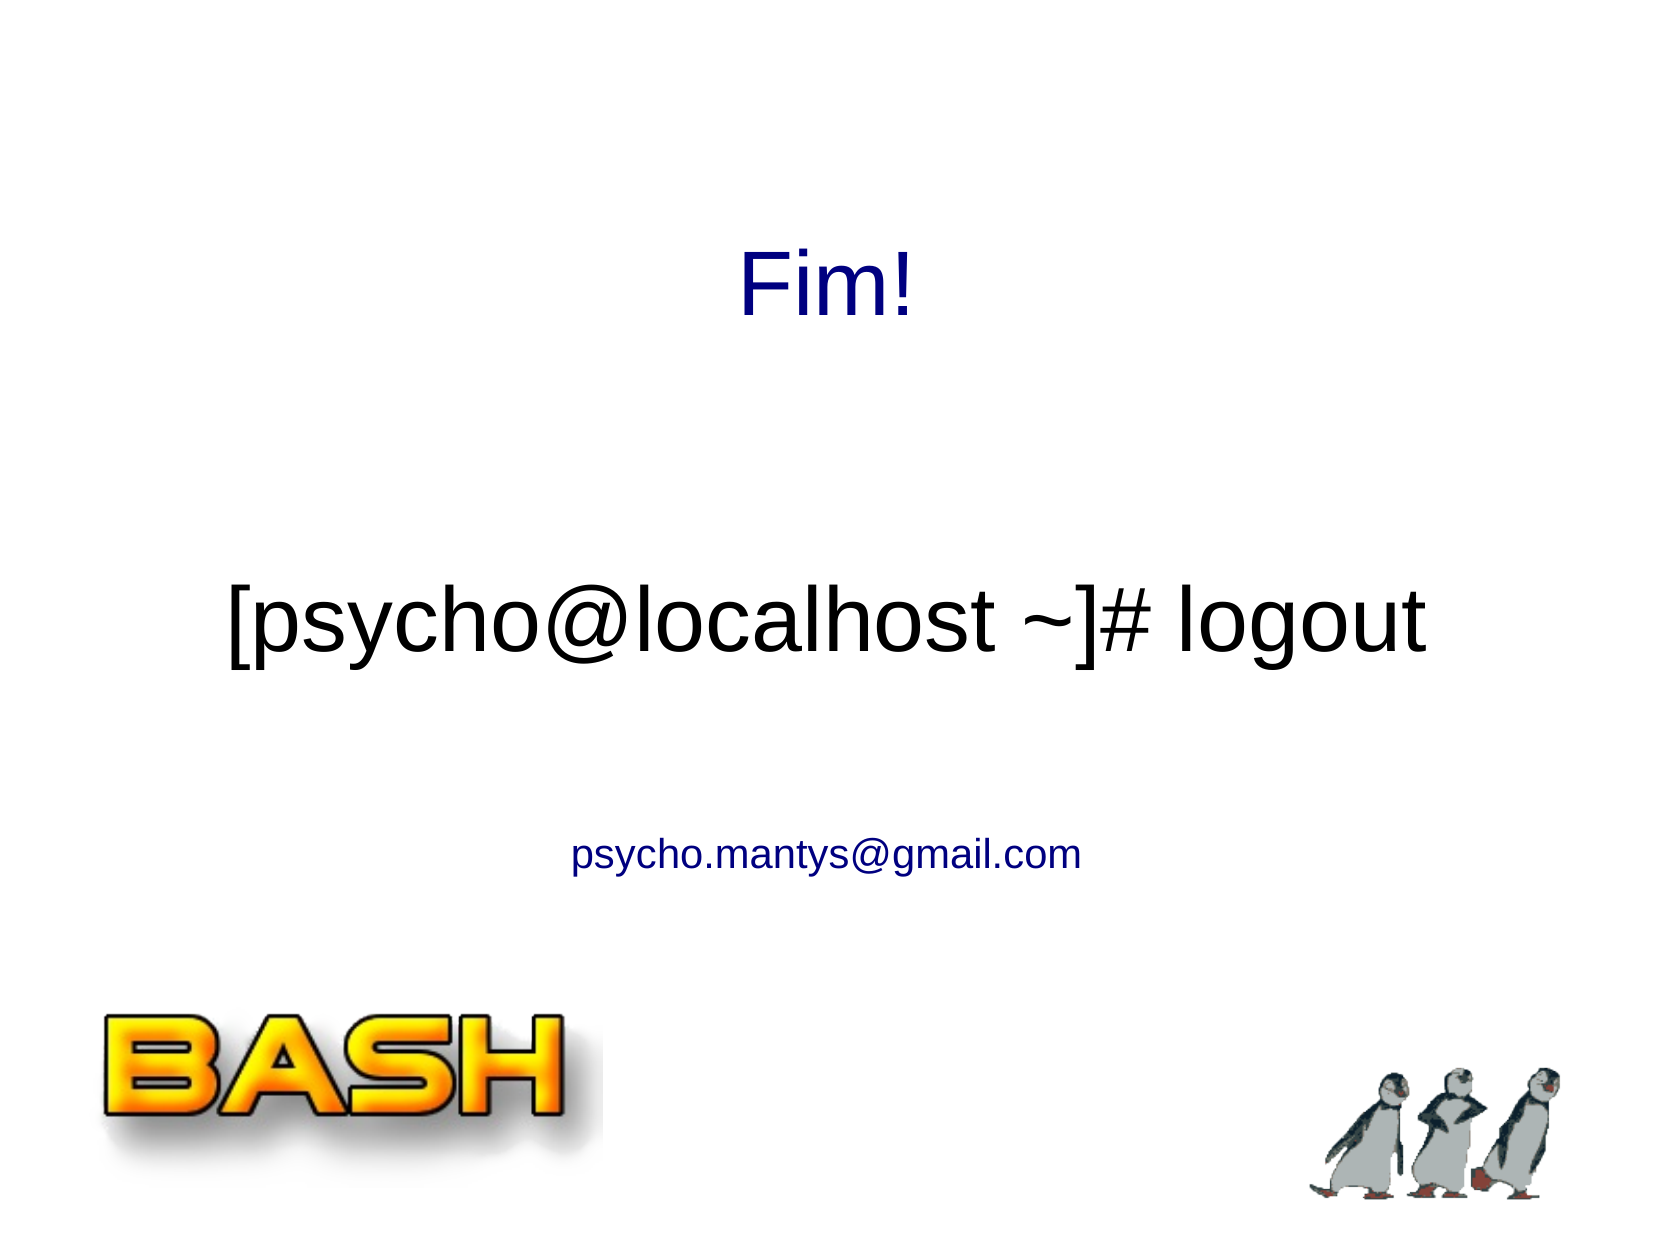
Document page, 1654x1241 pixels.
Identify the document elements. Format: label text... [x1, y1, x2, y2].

title Fim! [82, 187, 1571, 380]
title psycho.mantys@gmail.com [516, 797, 1137, 912]
picture [1294, 994, 1634, 1211]
title [psycho@localhost ~]# logout [82, 523, 1571, 717]
picture [69, 962, 603, 1188]
